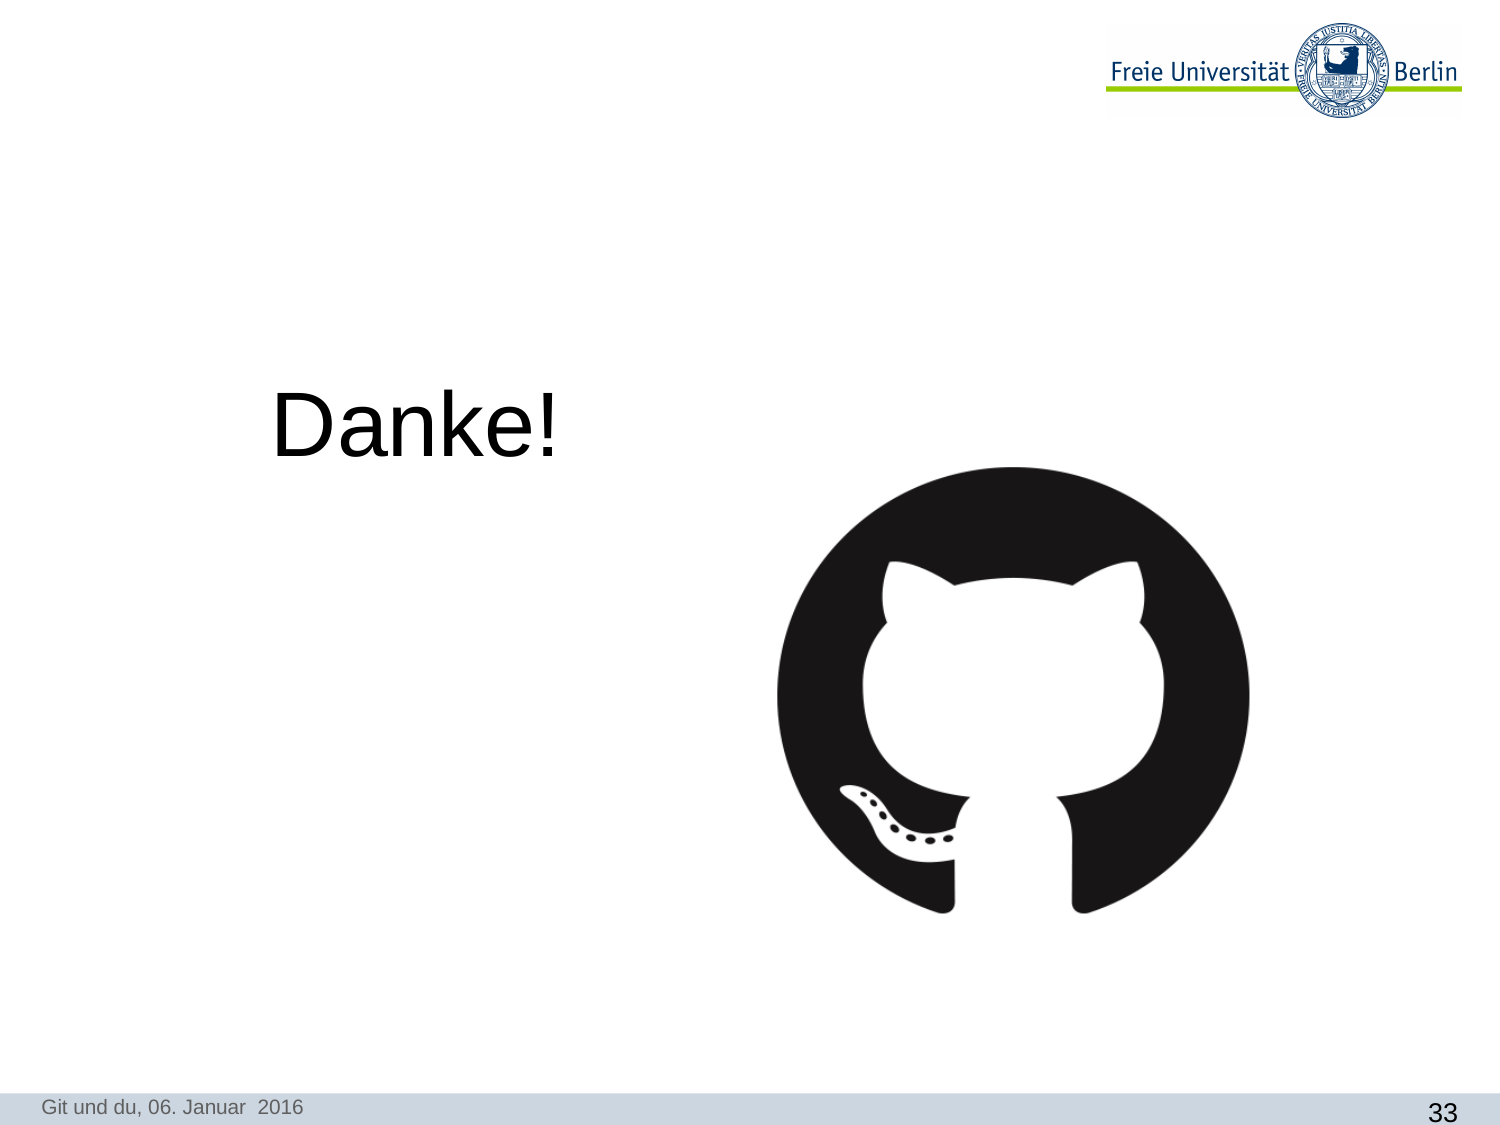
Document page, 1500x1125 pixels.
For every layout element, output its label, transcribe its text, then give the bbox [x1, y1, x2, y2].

list Danke! [41, 265, 1460, 919]
picture [700, 385, 1328, 999]
picture [1106, 23, 1462, 118]
